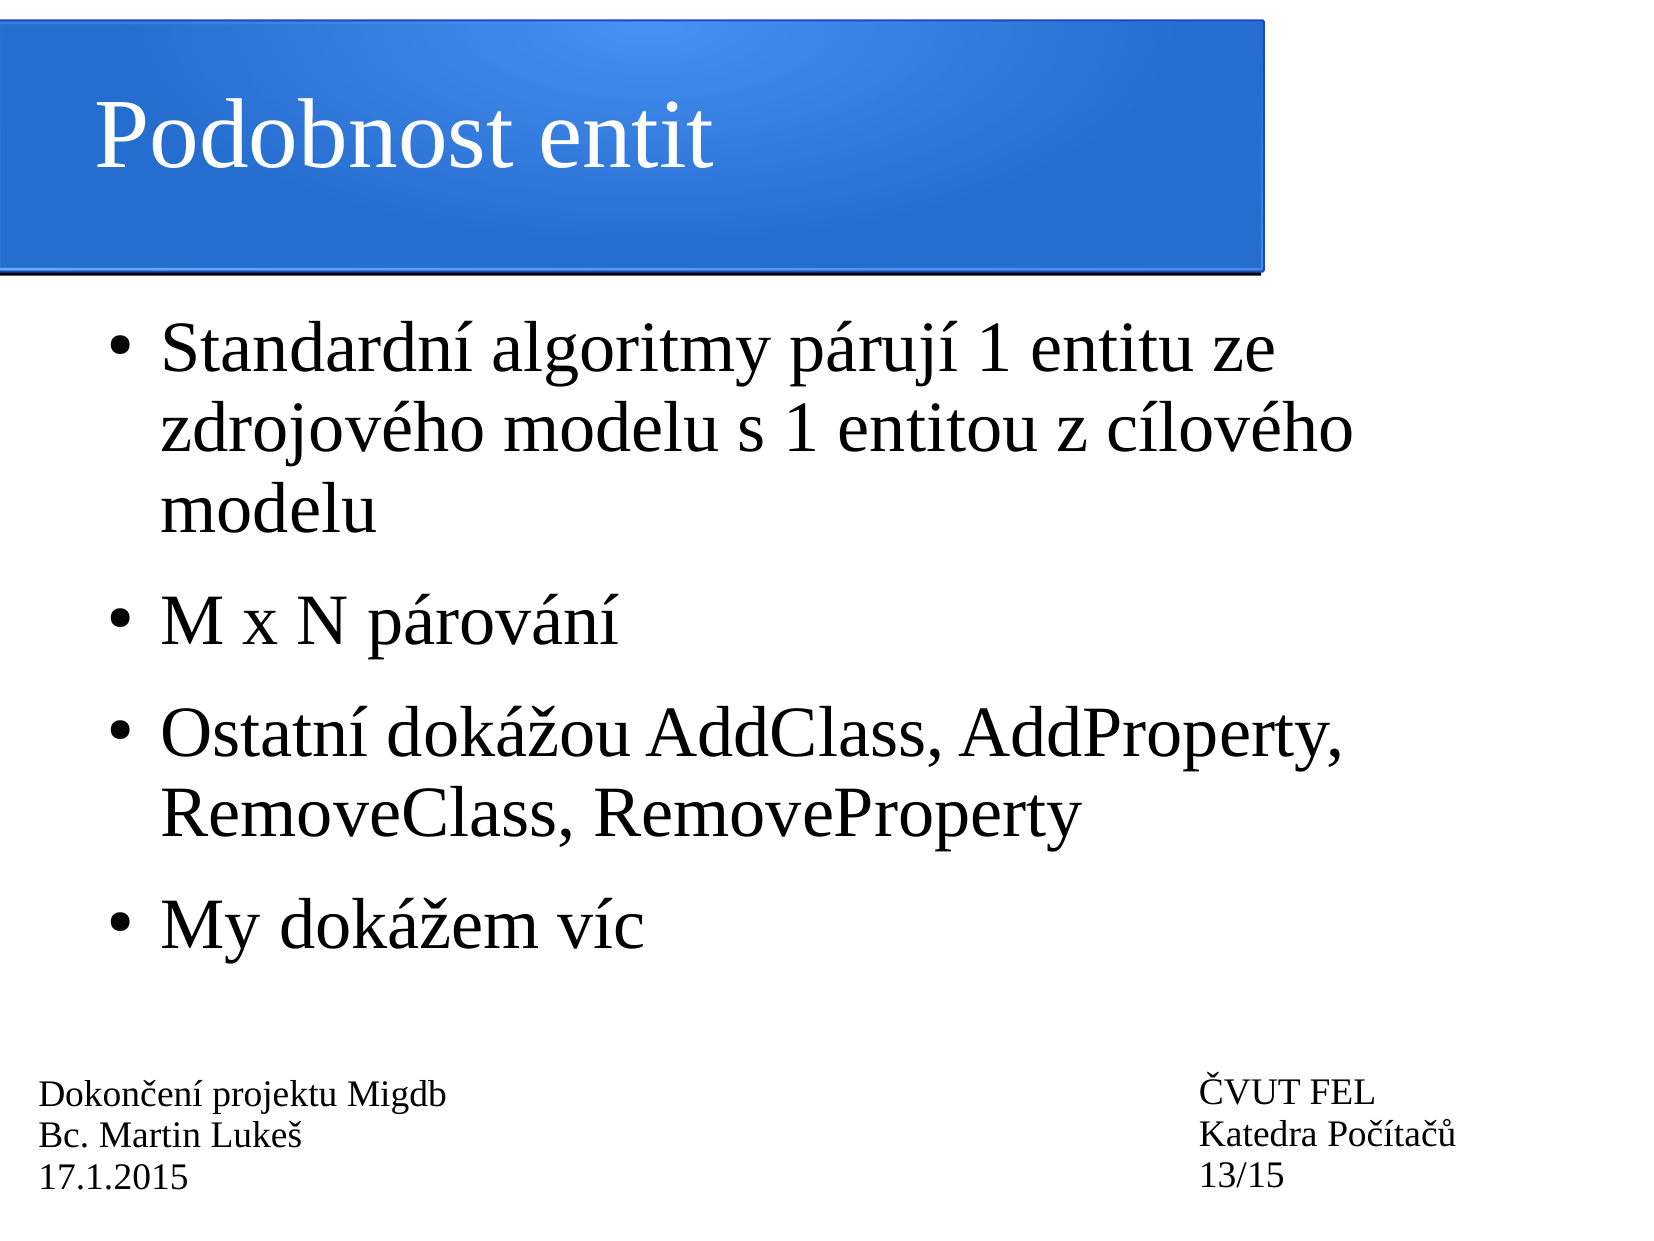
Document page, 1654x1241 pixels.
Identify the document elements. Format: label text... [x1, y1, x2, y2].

text_box ČVUT FEL Katedra Počítačů <number>/15 [1184, 1063, 1571, 1204]
text_box Dokončení projektu Migdb Bc. Martin Lukeš 17.1.2015 [23, 1065, 1087, 1205]
list Standardní algoritmy párují 1 entitu ze zdrojového modelu s 1 entitou z cílového modelu M x N párování Ostatní dokážou AddClass, AddProperty, RemoveClass, RemoveProperty My dokážem víc [89, 307, 1359, 1052]
text_box Podobnost entit [94, 78, 1229, 189]
